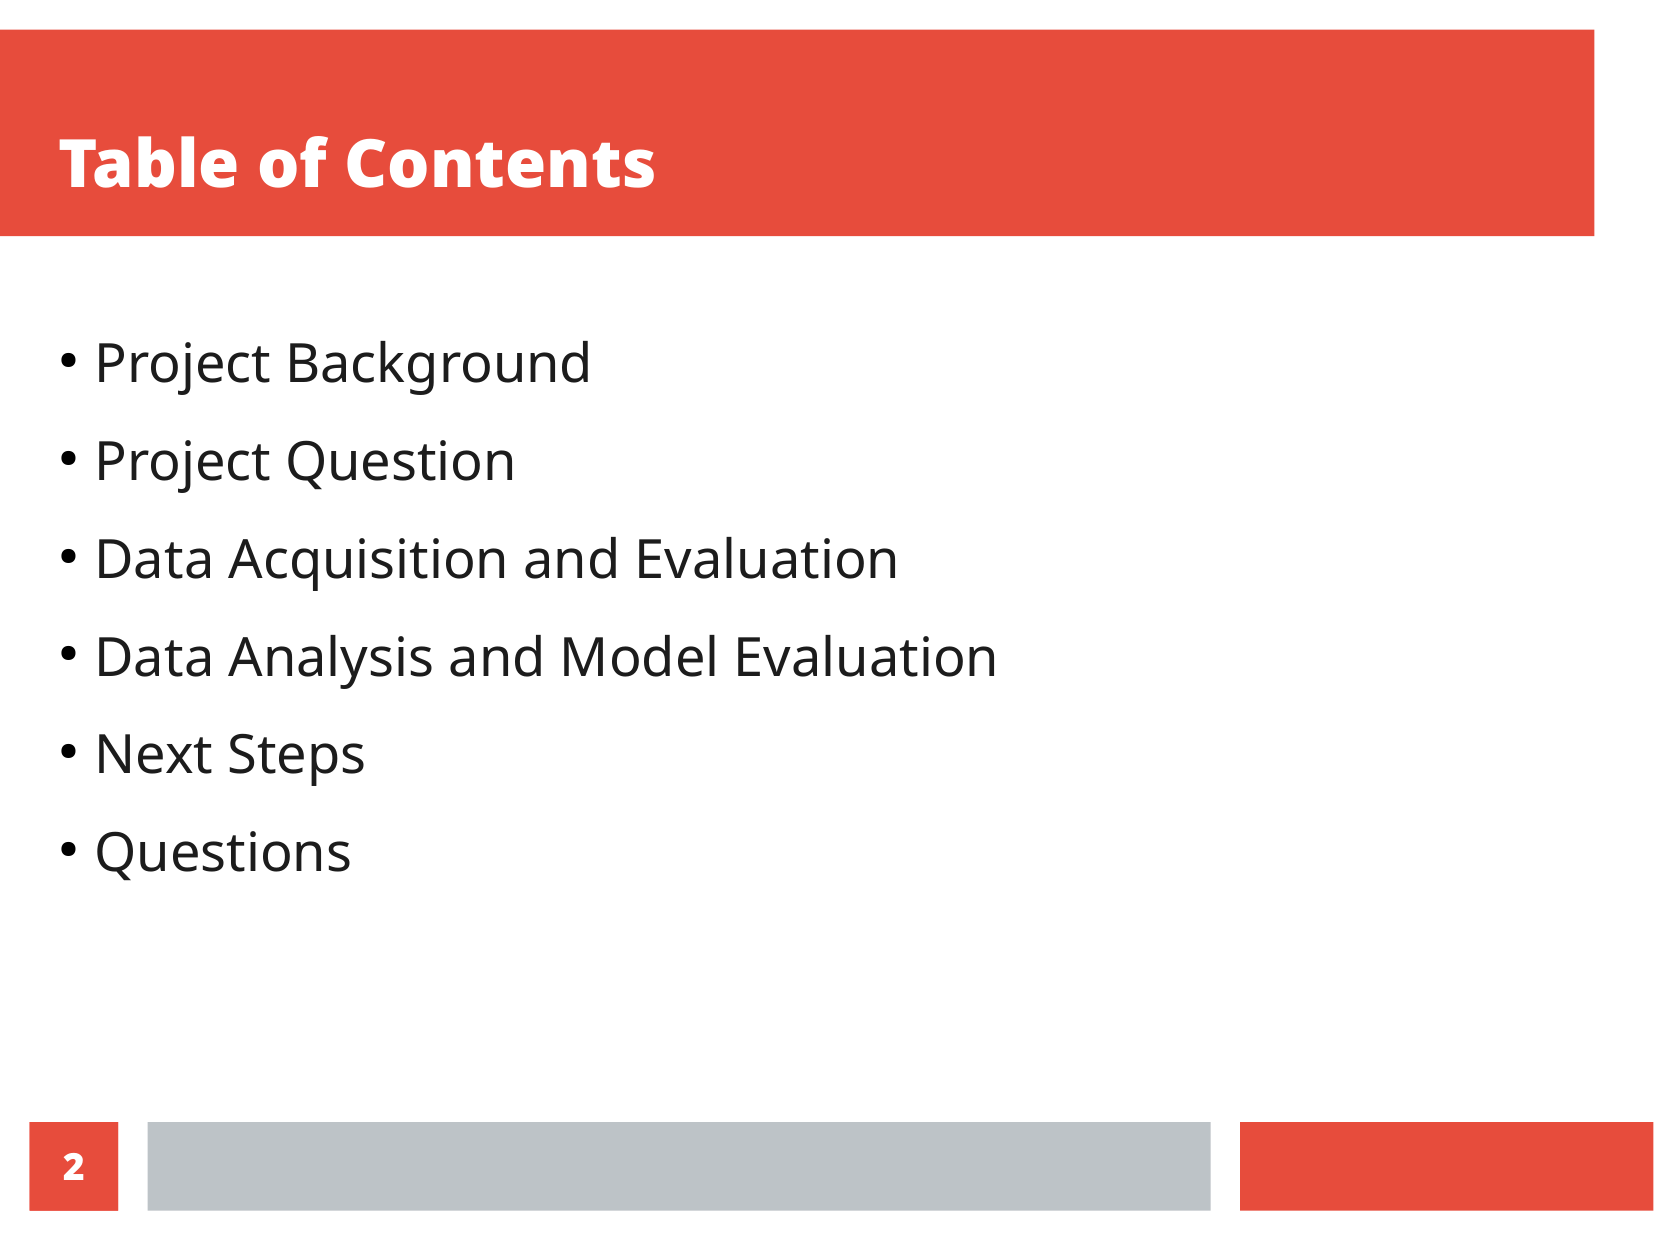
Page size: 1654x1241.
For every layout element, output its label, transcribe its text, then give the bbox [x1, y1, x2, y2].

title Table of Contents [59, 59, 1595, 207]
list Project Background Project Question Data Acquisition and Evaluation Data Analysis and Model Evaluation Next Steps Questions [59, 324, 1565, 1093]
